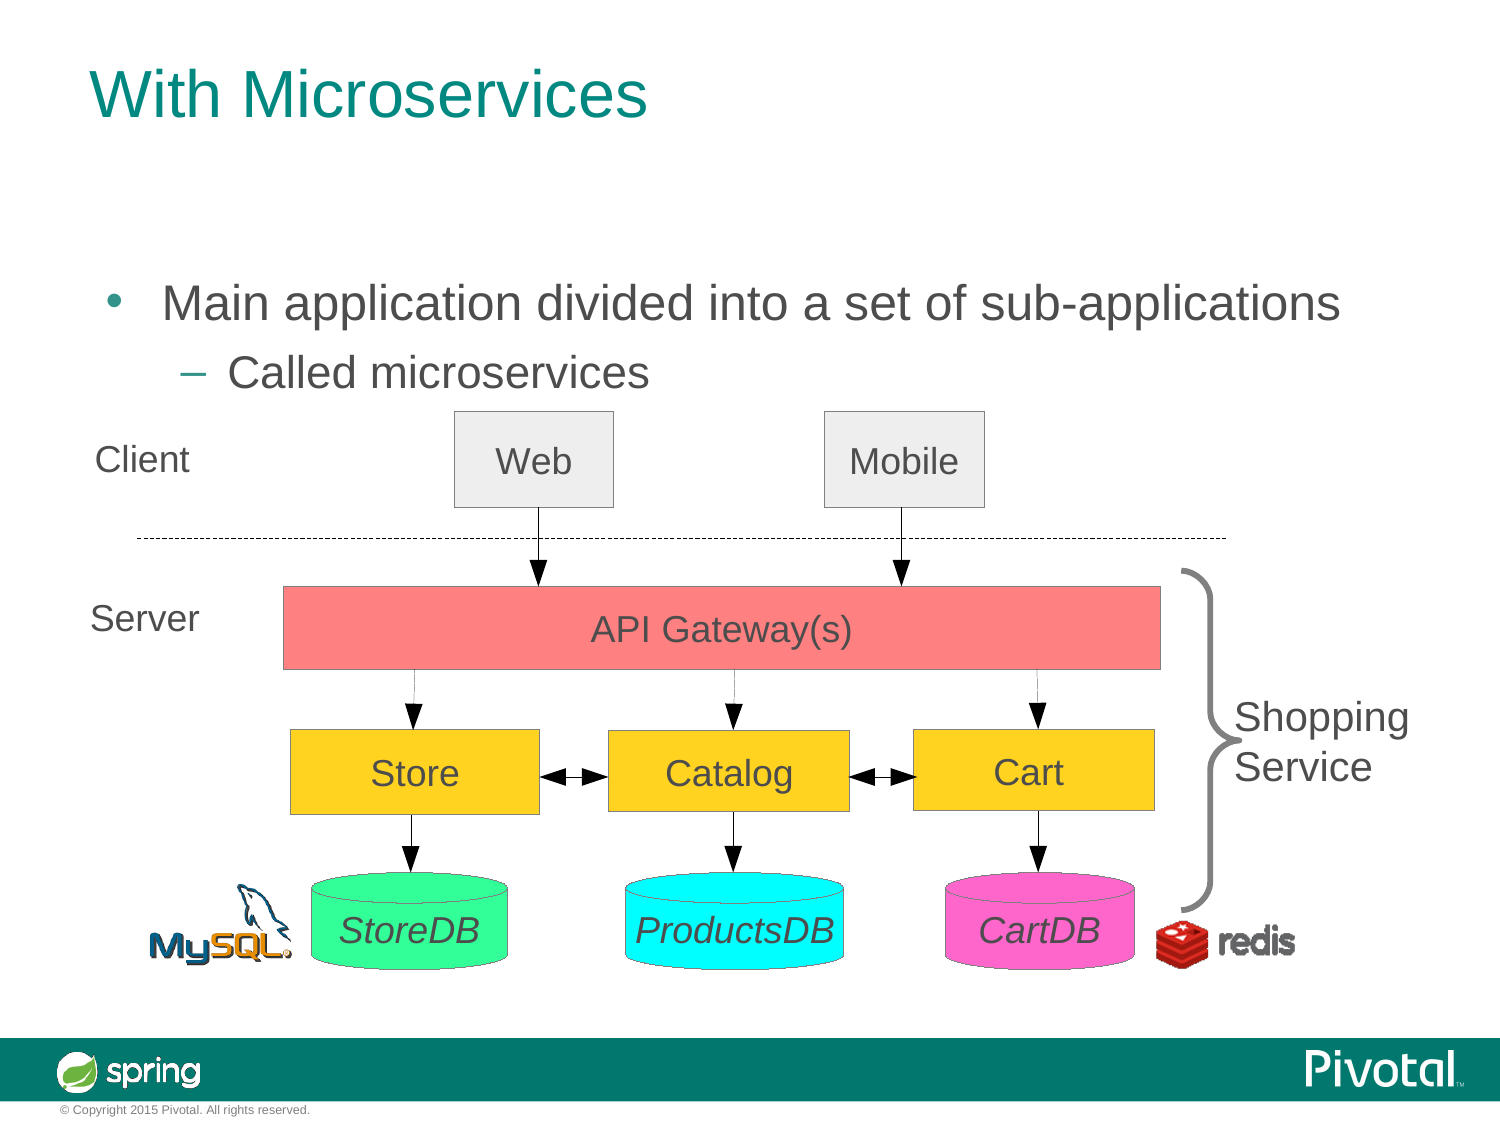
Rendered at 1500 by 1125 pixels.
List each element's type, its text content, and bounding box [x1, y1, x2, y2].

text_box ProductsDB [625, 872, 844, 970]
text_box Web [454, 411, 614, 508]
text_box API Gateway(s) [283, 586, 1161, 670]
picture [143, 872, 296, 967]
text_box Shopping Service [1219, 681, 1426, 804]
title With Microservices [75, 37, 1426, 225]
text_box Catalog [608, 730, 850, 812]
text_box StoreDB [311, 872, 508, 970]
text_box CartDB [945, 872, 1135, 970]
picture [1306, 1050, 1464, 1087]
list Main application divided into a set of sub-applications Called microservices [90, 262, 1398, 1002]
picture [32, 1041, 210, 1103]
text_box Store [290, 729, 540, 815]
text_box Client [79, 428, 206, 492]
picture [1153, 910, 1297, 975]
text_box Server [75, 586, 216, 651]
text_box Cart [913, 729, 1155, 811]
text_box Mobile [824, 411, 985, 508]
